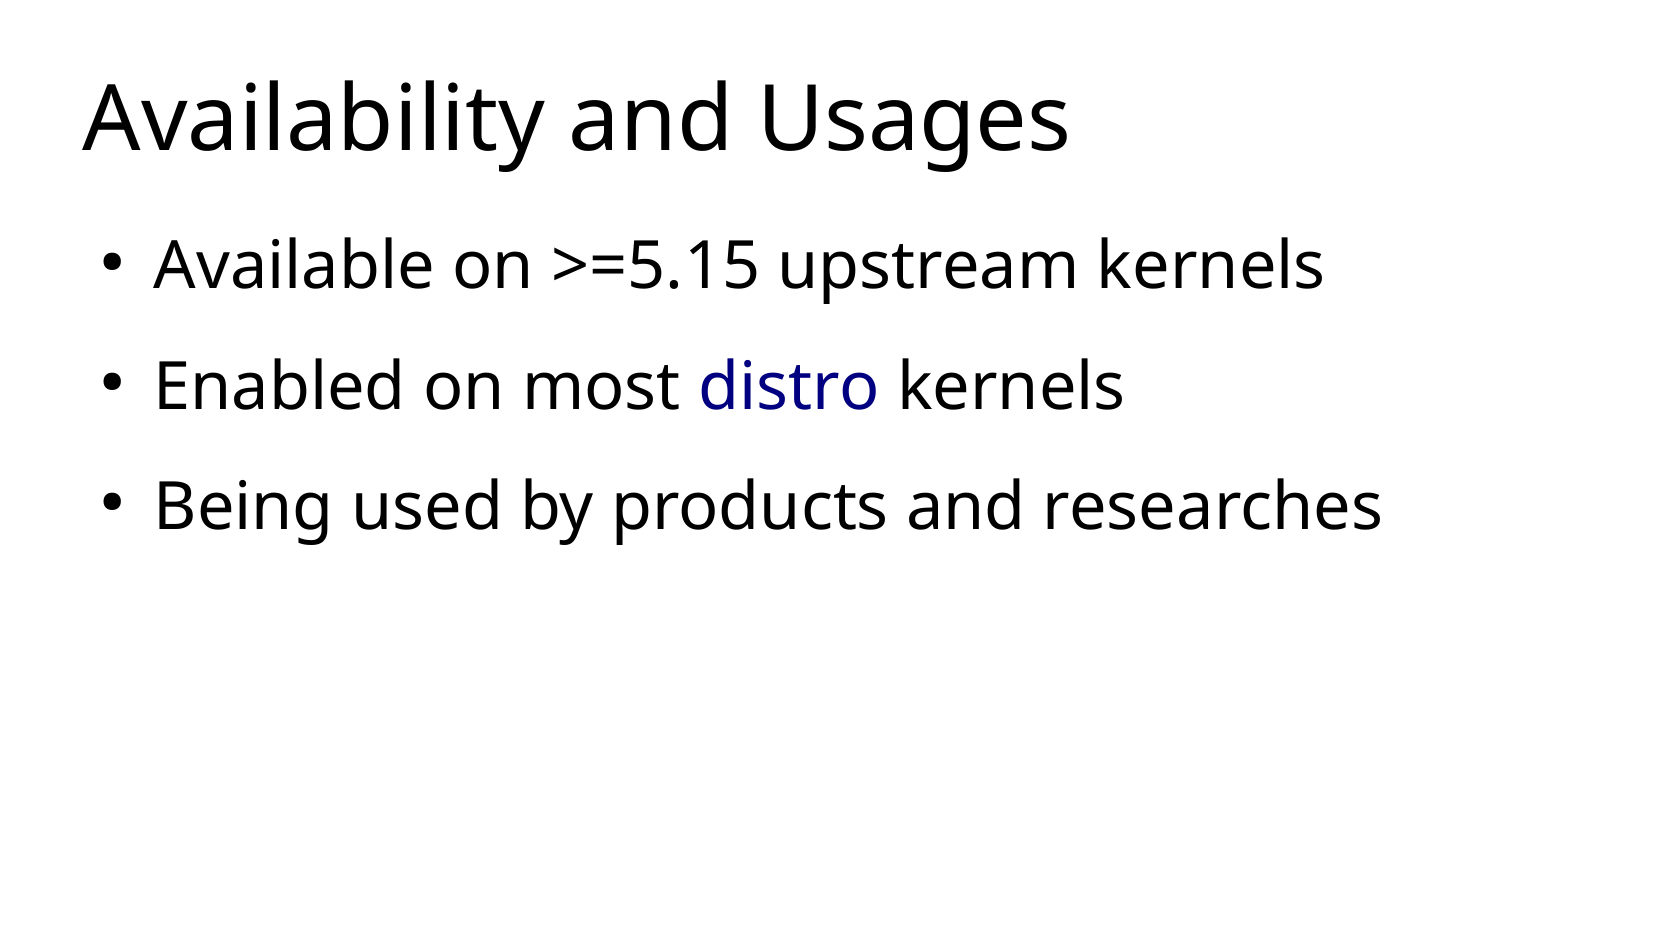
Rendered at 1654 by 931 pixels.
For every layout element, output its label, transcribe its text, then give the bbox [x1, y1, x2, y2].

title Availability and Usages [82, 37, 1571, 193]
list Available on >=5.15 upstream kernels Enabled on most distro kernels Being used by products and researches [82, 217, 1571, 758]
